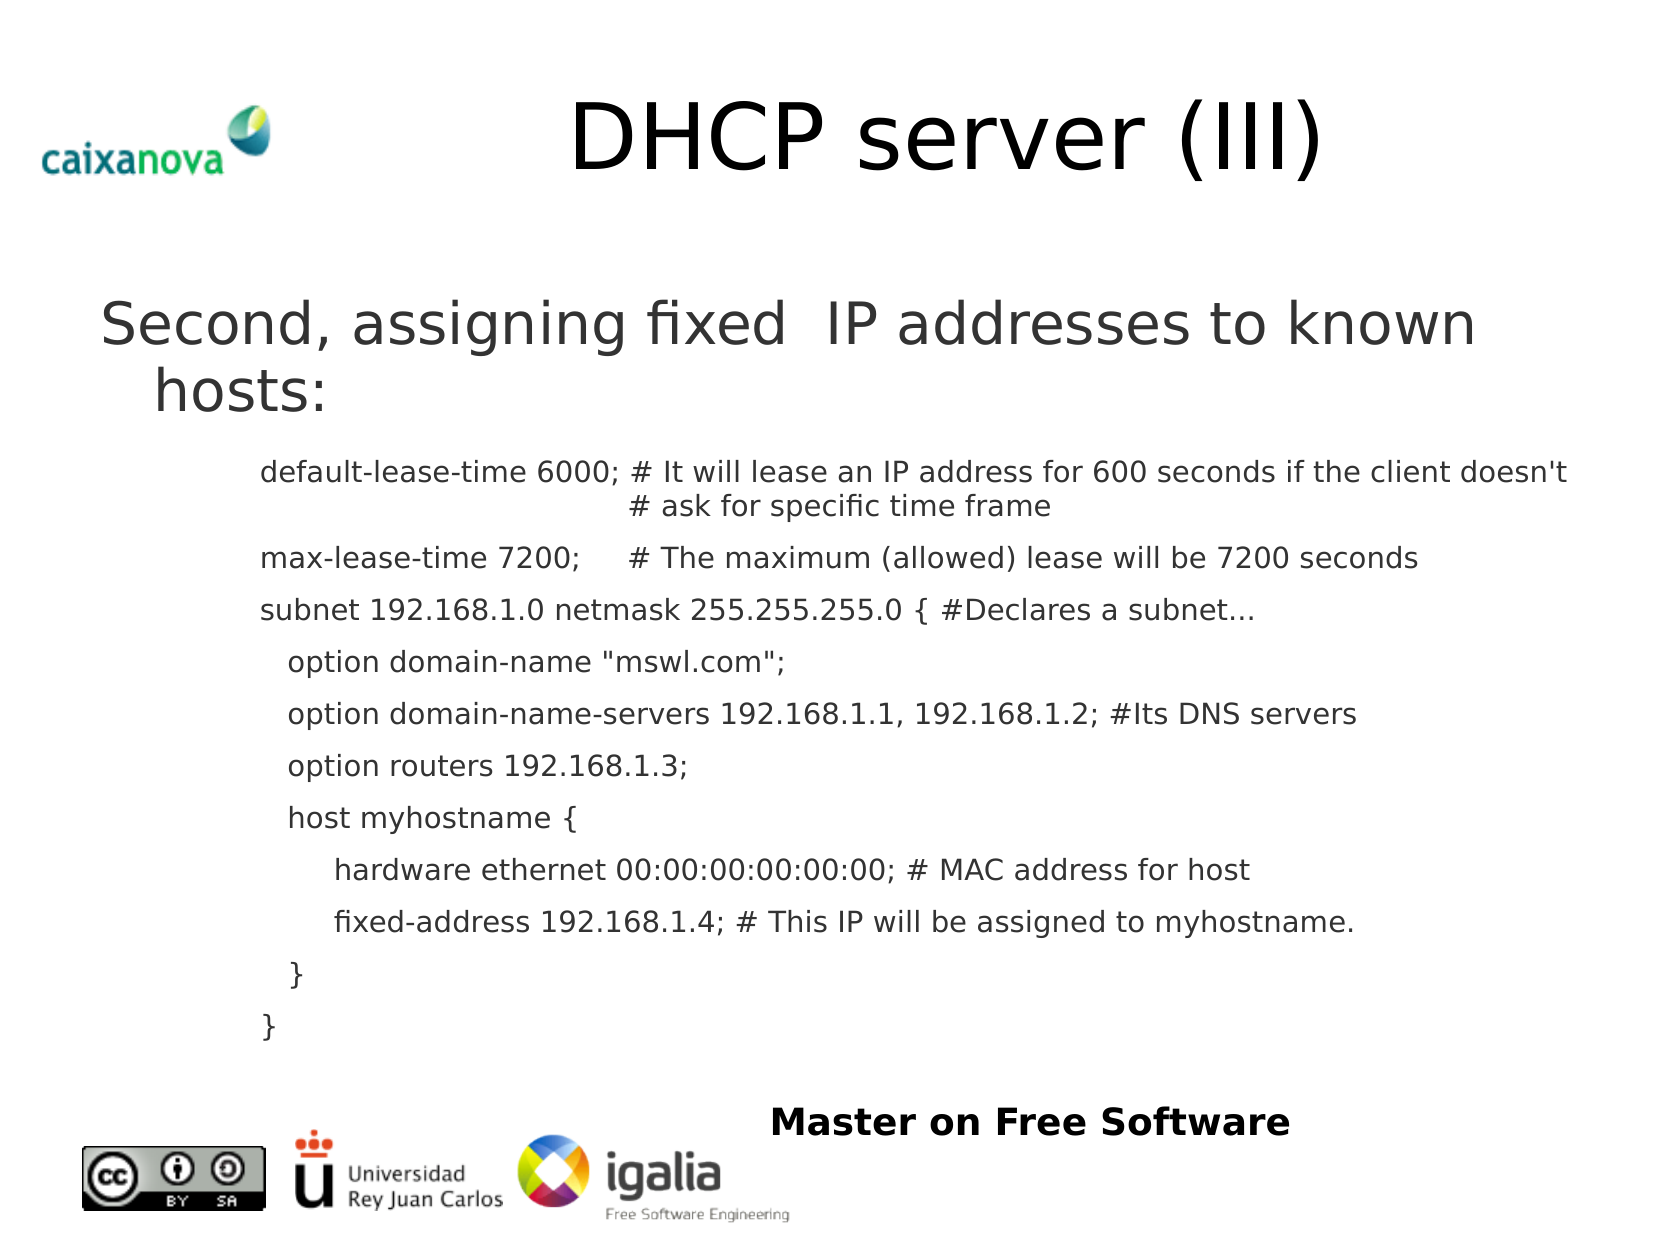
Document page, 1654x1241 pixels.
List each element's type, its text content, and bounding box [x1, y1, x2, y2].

list Second, assigning fixed IP addresses to known hosts: default-lease-time 6000; # It will lease an IP address for 600 seconds if the client doesn't # ask for specific time frame max-lease-time 7200; # The maximum (allowed) lease will be 7200 seconds subnet 192.168.1.0 netmask 255.255.255.0 { #Declares a subnet... option domain-name "mswl.com"; option domain-name-servers 192.168.1.1, 192.168.1.2; #Its DNS servers option routers 192.168.1.3; host myhostname { hardware ethernet 00:00:00:00:00:00; # MAC address for host fixed-address 192.168.1.4; # This IP will be assigned to myhostname. } } [82, 290, 1571, 1093]
picture [82, 1146, 266, 1211]
title DHCP server (III) [295, 38, 1601, 237]
picture [295, 1121, 811, 1235]
picture [29, 73, 284, 207]
